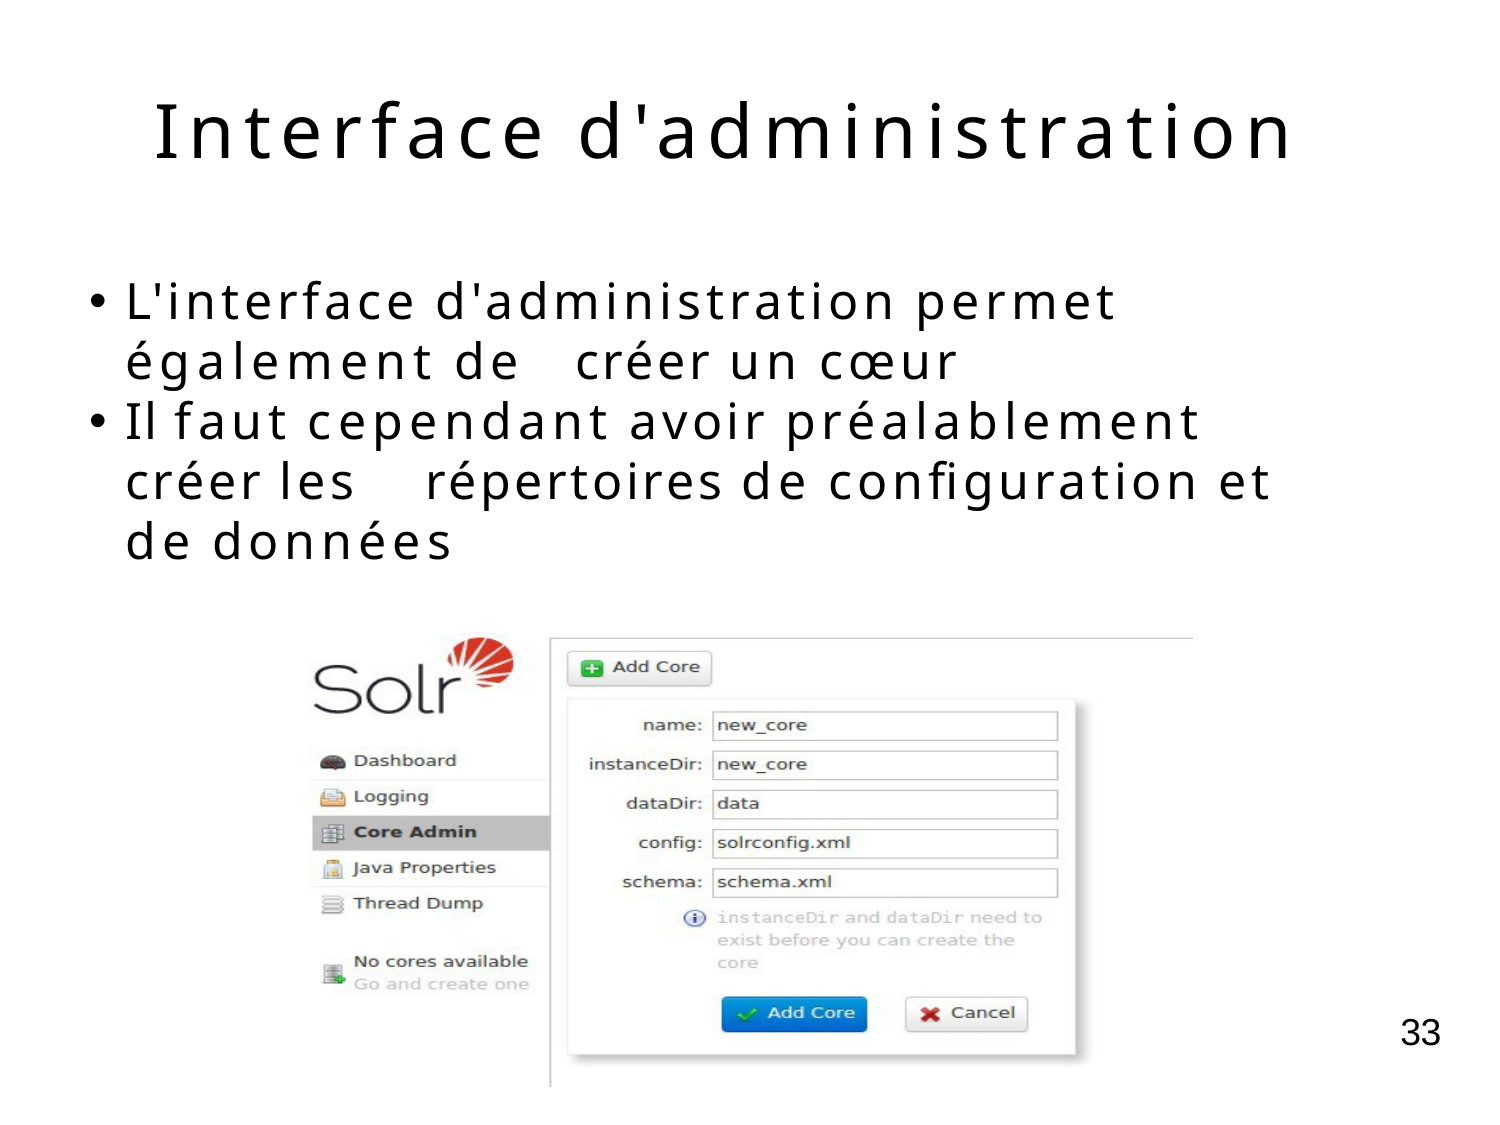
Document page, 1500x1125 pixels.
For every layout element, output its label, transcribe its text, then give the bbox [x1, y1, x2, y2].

picture [308, 633, 1193, 1087]
title Interface d'administration [87, 26, 1413, 207]
slide_number 33 [1373, 1009, 1451, 1125]
text_box L'interface d'administration permet également de créer un cœur Il faut cependant avoir préalablement créer les répertoires de configuration et de données [87, 267, 1377, 570]
